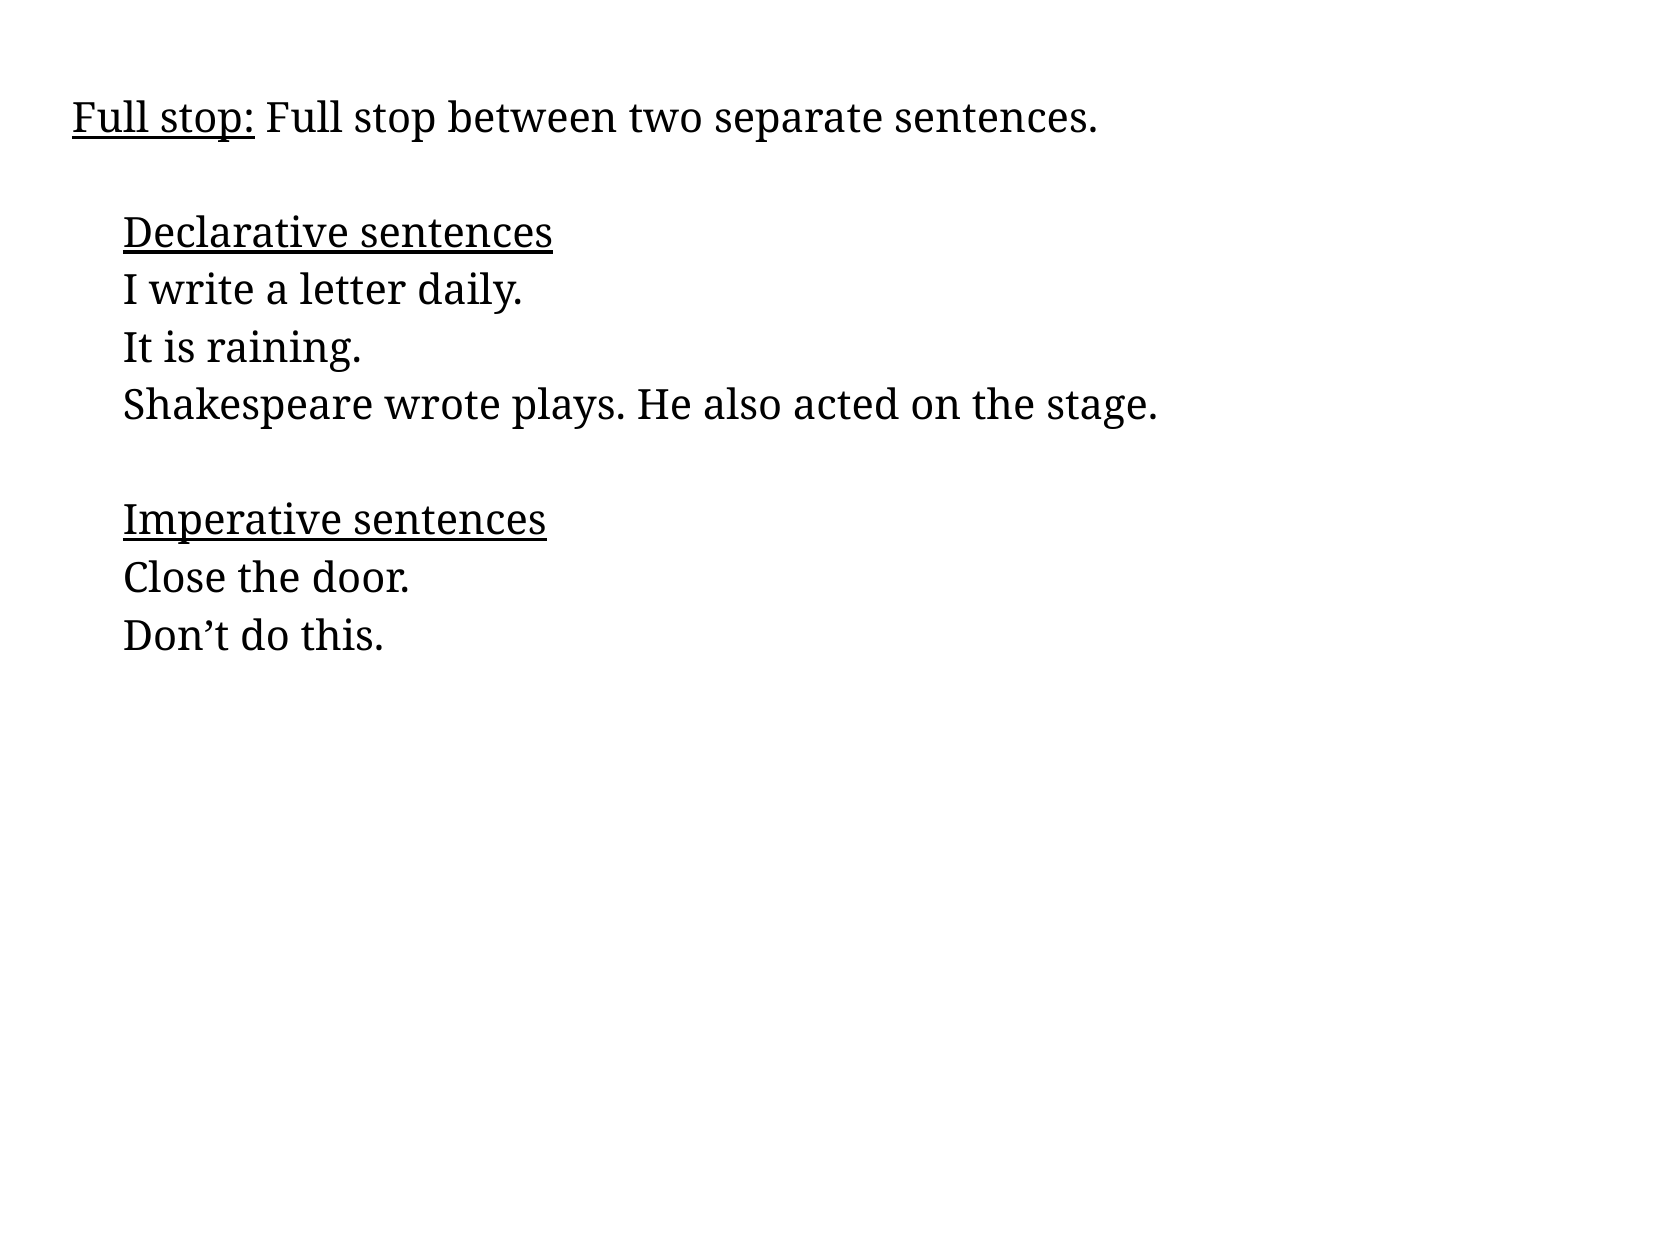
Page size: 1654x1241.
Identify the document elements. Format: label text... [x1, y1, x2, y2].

text_box Full stop: Full stop between two separate sentences. Declarative sentences I write a letter daily. It is raining. Shakespeare wrote plays. He also acted on the stage. Imperative sentences Close the door. Don’t do this. [71, 31, 1560, 1140]
